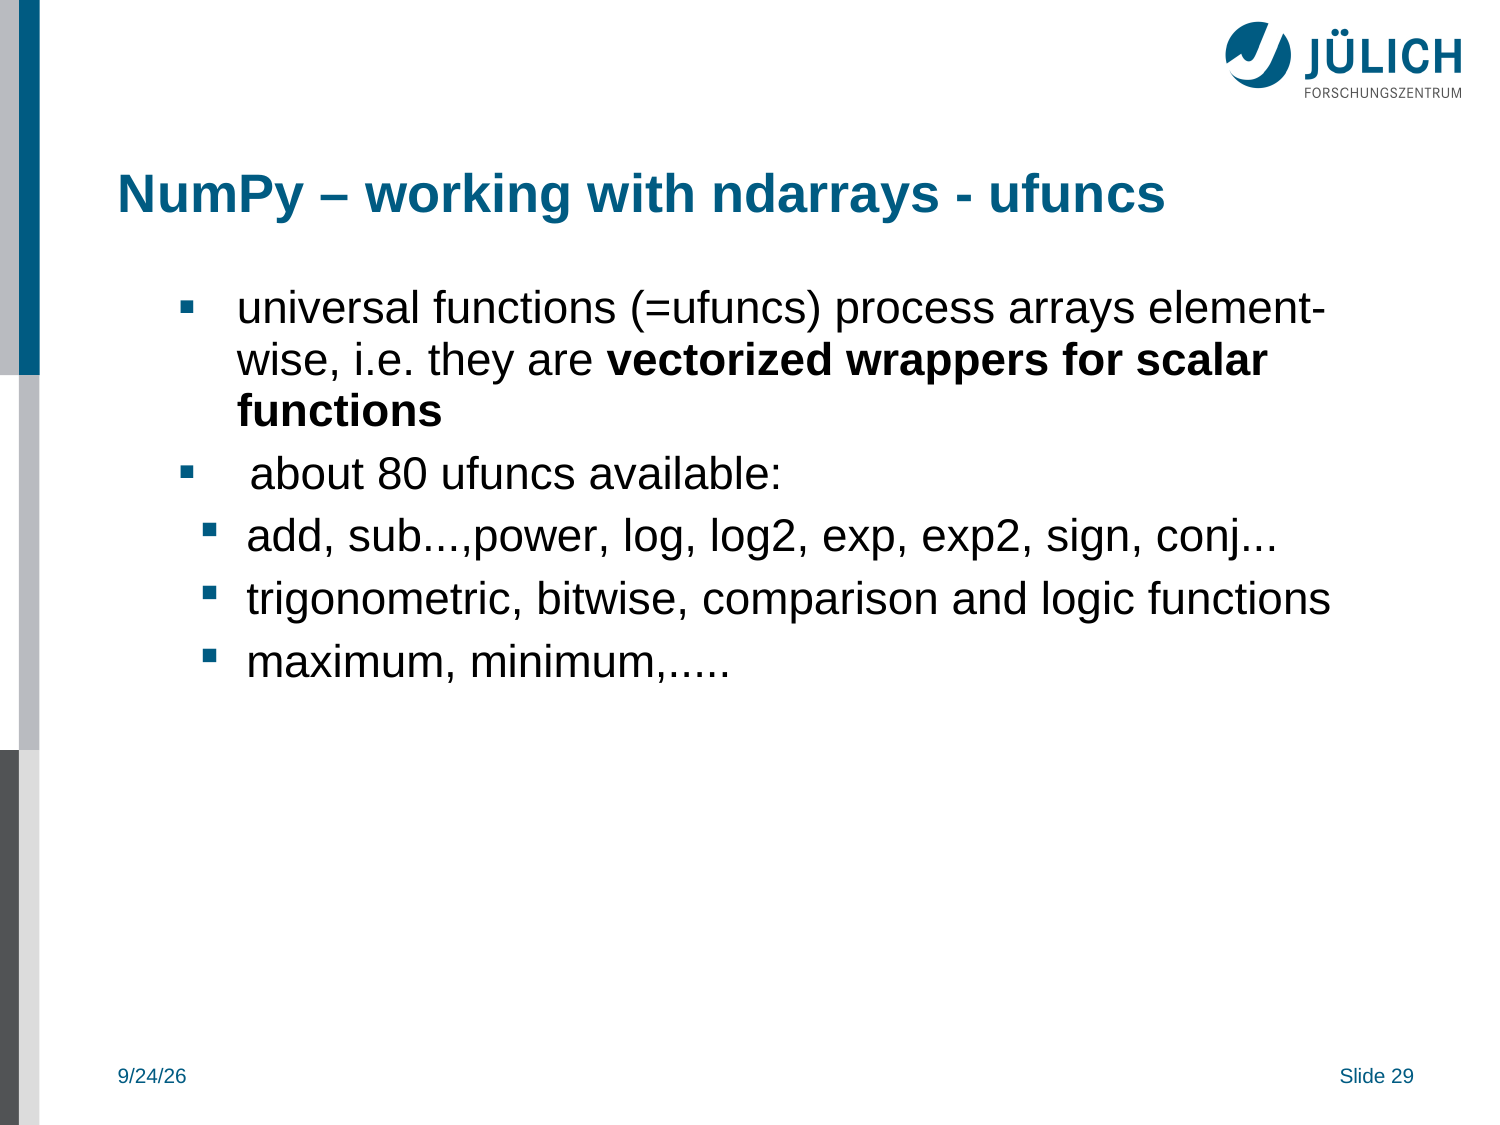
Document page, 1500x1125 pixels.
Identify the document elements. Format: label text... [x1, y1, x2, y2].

title NumPy – working with ndarrays - ufuncs [117, 99, 1393, 288]
list universal functions (=ufuncs) process arrays element-wise, i.e. they are vectorized wrappers for scalar functions about 80 ufuncs available: add, sub...,power, log, log2, exp, exp2, sign, conj... trigonometric, bitwise, comparison and logic functions maximum, minimum,..... [124, 282, 1400, 958]
picture [1224, 20, 1461, 98]
